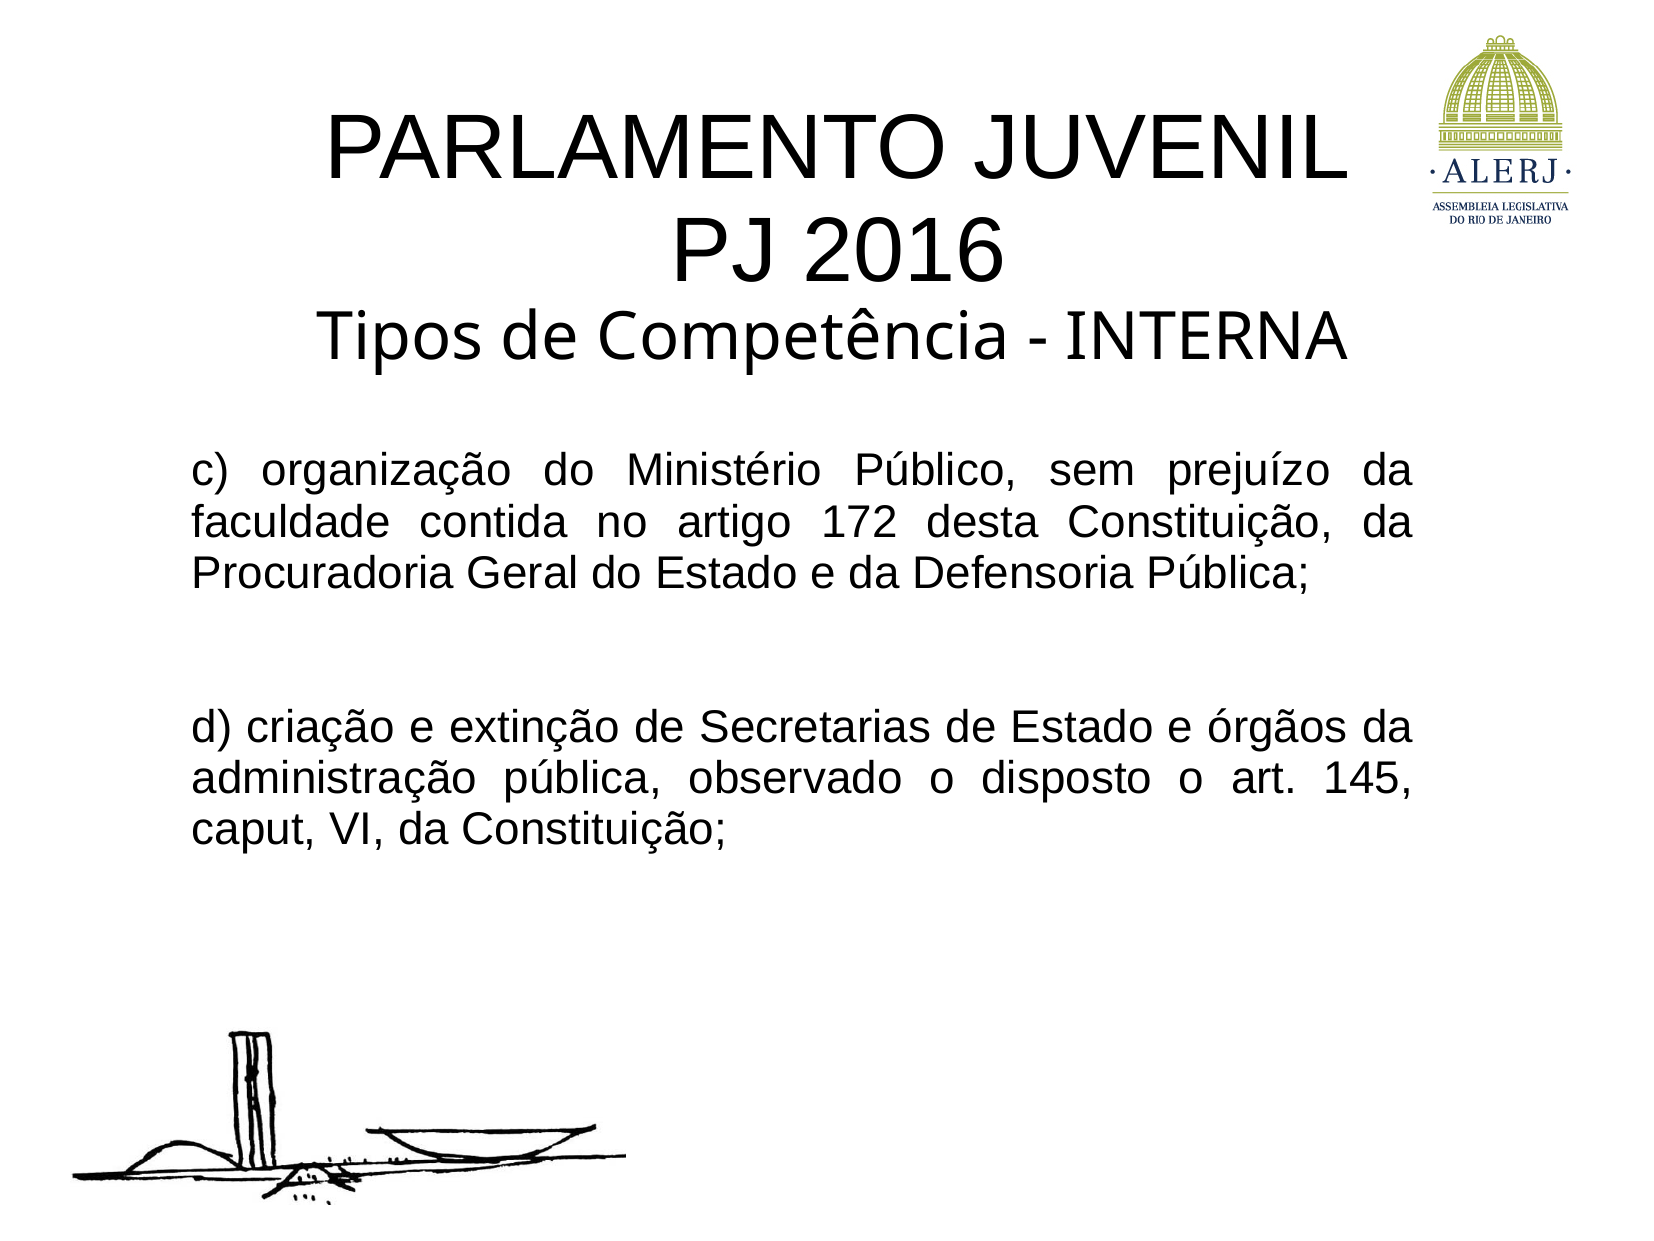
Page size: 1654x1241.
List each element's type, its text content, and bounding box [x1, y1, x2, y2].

picture [70, 1027, 626, 1205]
text_box c) organização do Ministério Público, sem prejuízo da faculdade contida no artigo 172 desta Constituição, da Procuradoria Geral do Estado e da Defensoria Pública; d) criação e extinção de Secretarias de Estado e órgãos da administração pública, observado o disposto o art. 145, caput, VI, da Constituição; [177, 437, 1430, 979]
title PARLAMENTO JUVENIL PJ 2016 [70, 94, 1607, 302]
picture [1358, 23, 1642, 235]
text_box Tipos de Competência - INTERNA [94, 277, 1571, 390]
